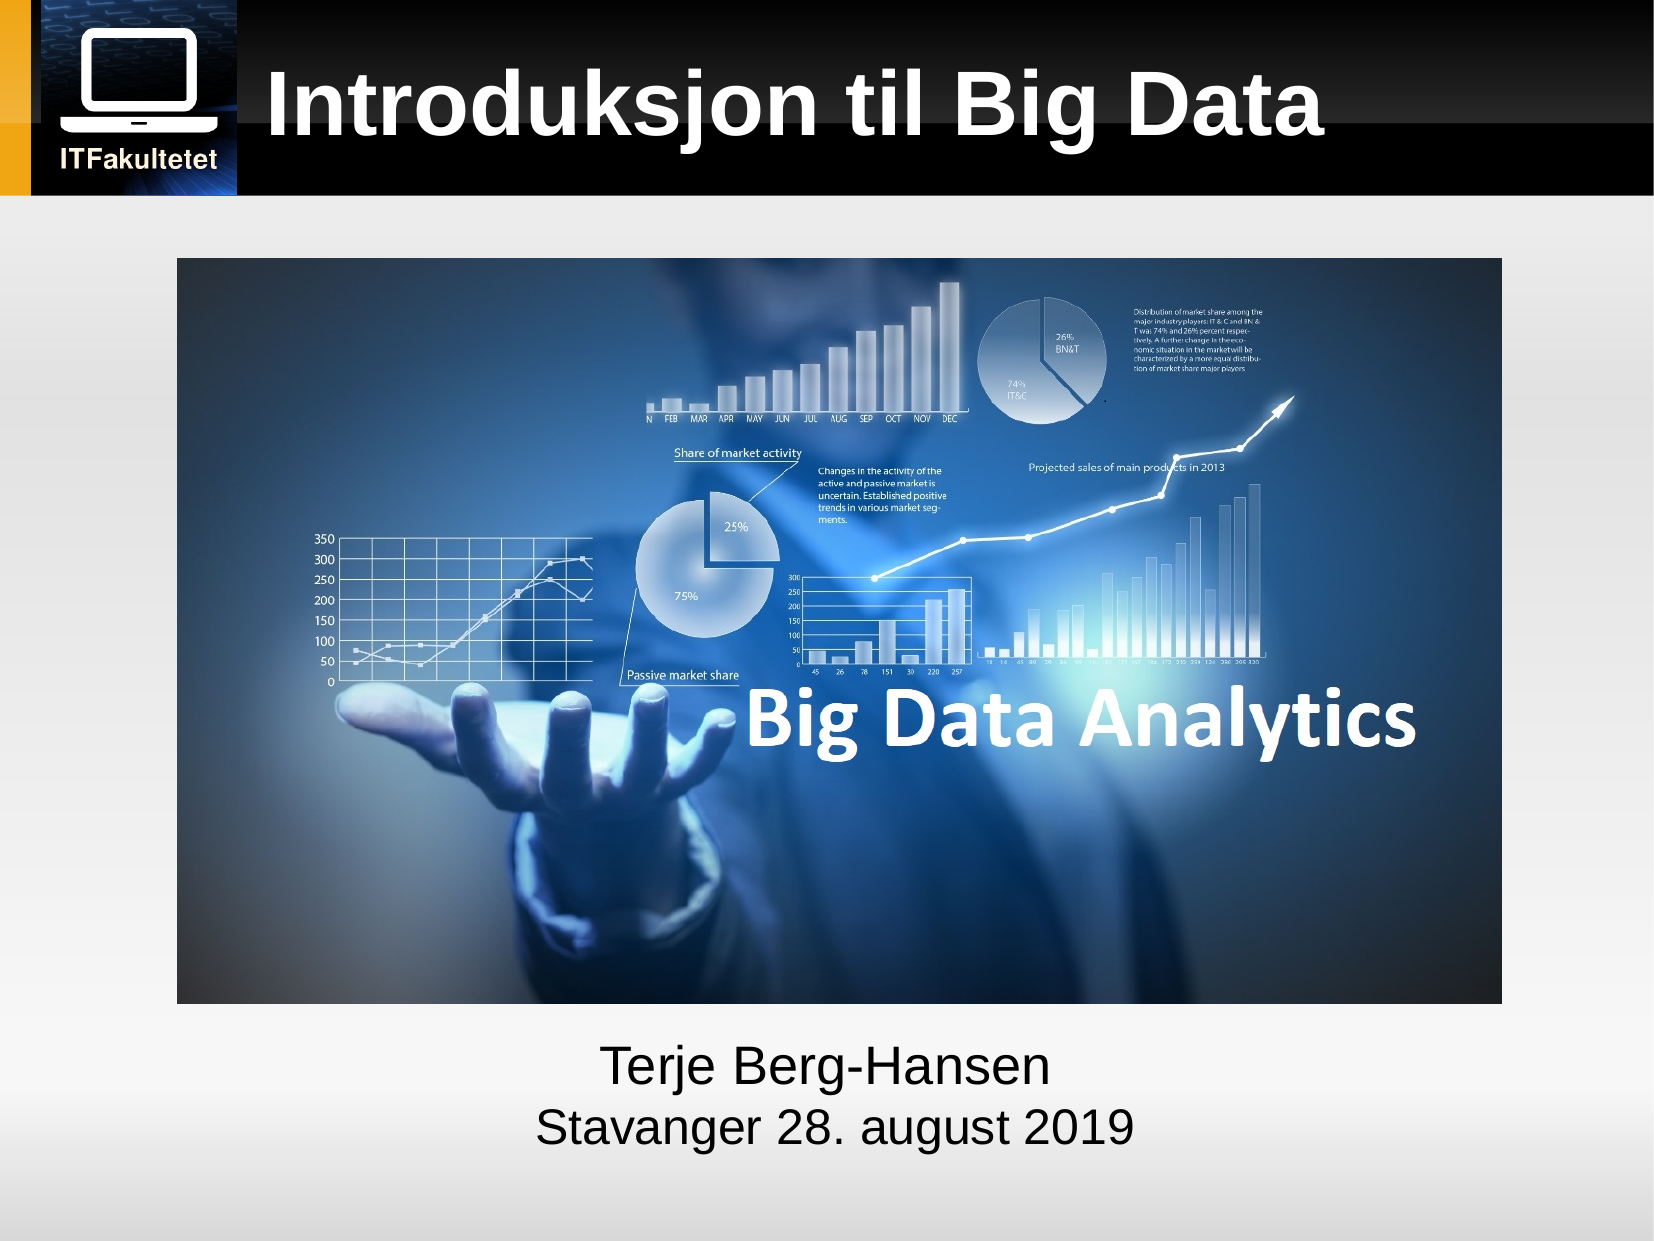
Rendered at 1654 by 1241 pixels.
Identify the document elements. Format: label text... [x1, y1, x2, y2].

picture [0, 0, 1654, 1241]
title Introduksjon til Big Data [265, 0, 1565, 208]
text_box Terje Berg-Hansen Stavanger 28. august 2019 [518, 1016, 1153, 1241]
